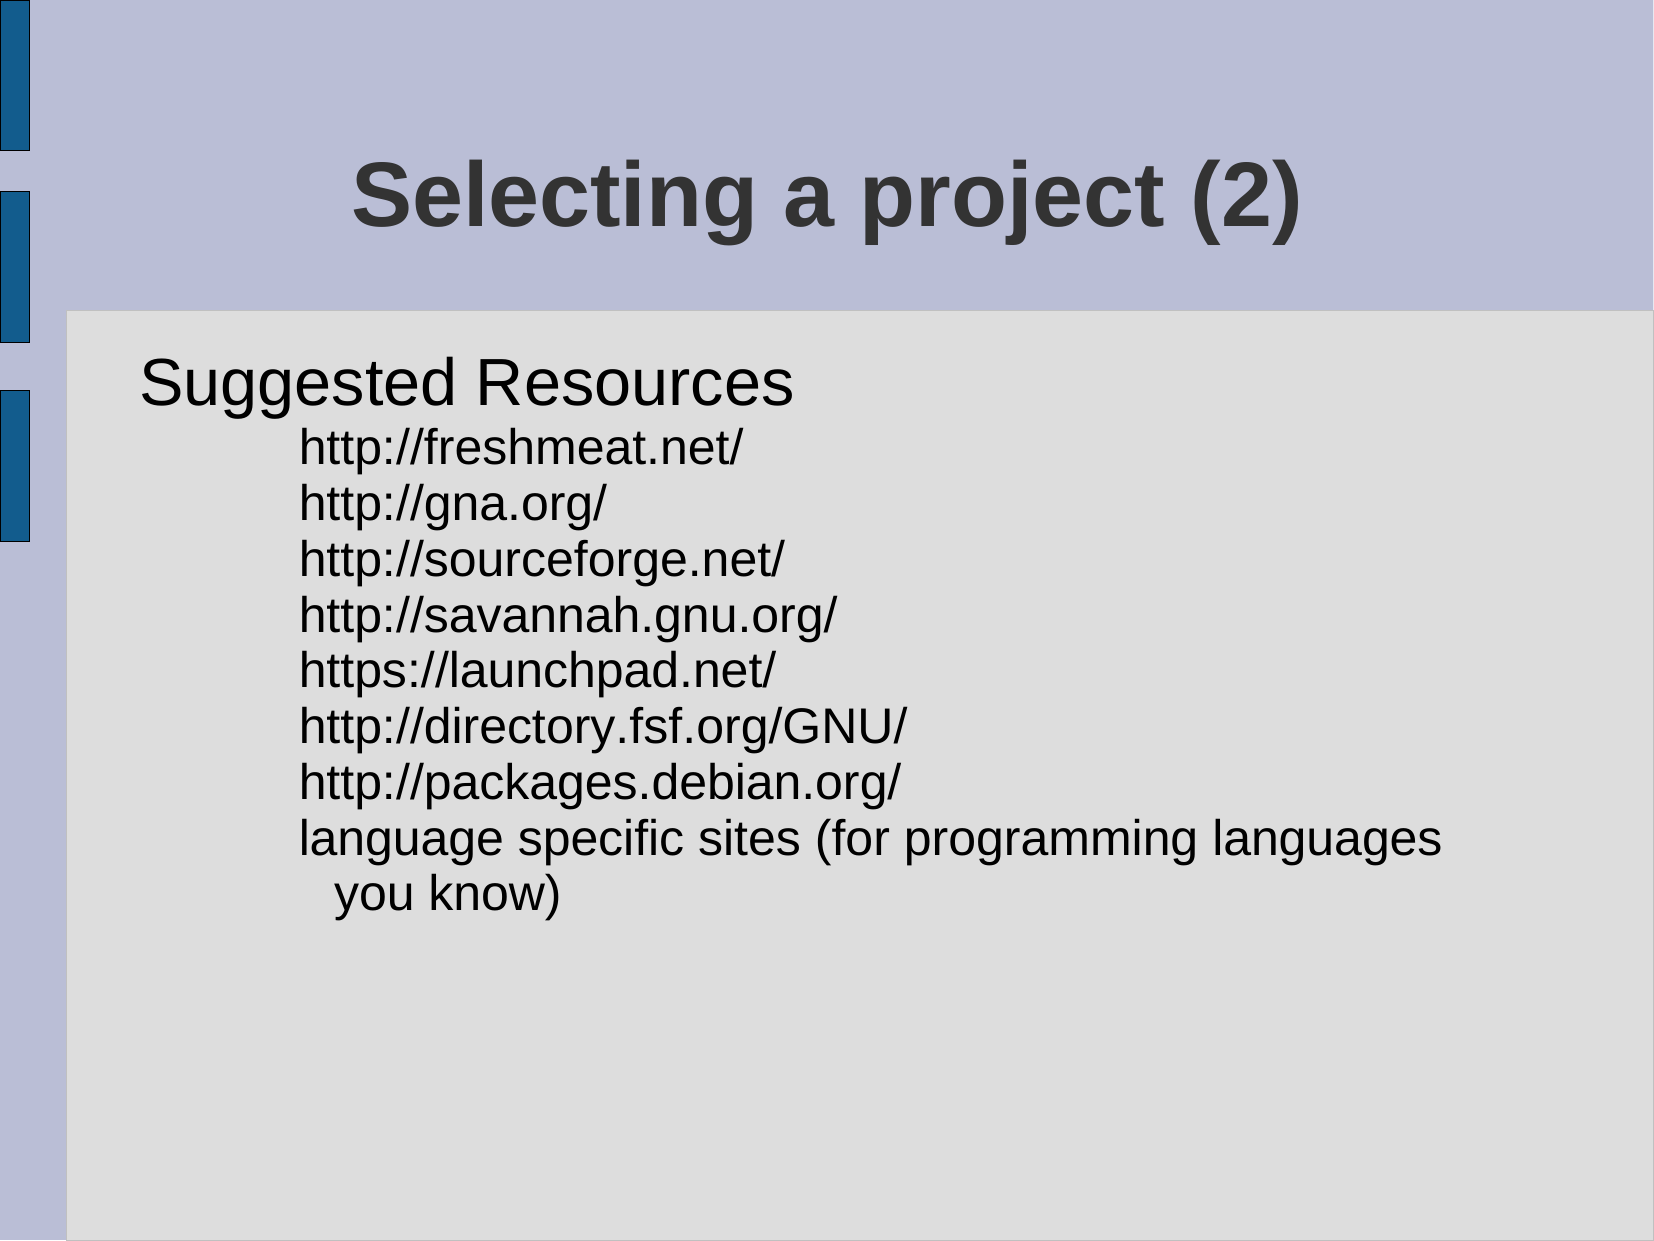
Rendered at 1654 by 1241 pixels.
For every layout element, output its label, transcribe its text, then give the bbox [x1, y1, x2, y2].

list Suggested Resources http://freshmeat.net/ http://gna.org/ http://sourceforge.net/ http://savannah.gnu.org/ https://launchpad.net/ http://directory.fsf.org/GNU/ http://packages.debian.org/ language specific sites (for programming languages you know) [121, 344, 1534, 1112]
title Selecting a project (2) [121, 98, 1534, 291]
